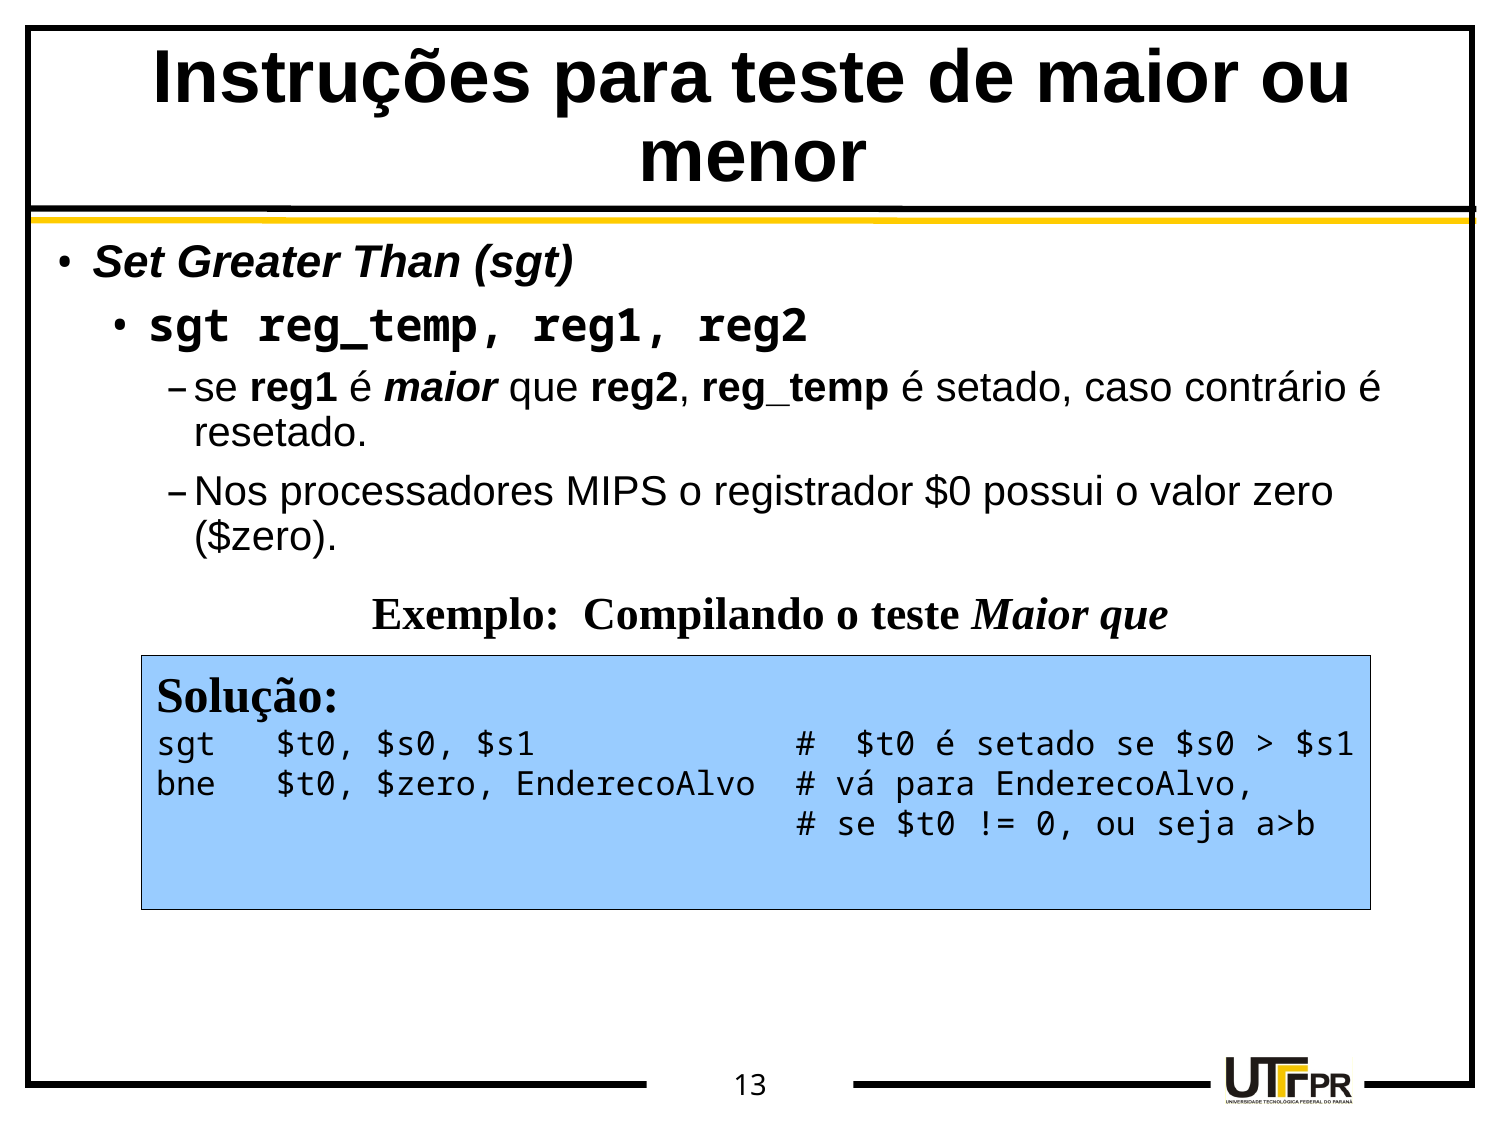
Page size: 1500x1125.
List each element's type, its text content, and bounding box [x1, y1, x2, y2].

text_box Exemplo: Compilando o teste Maior que [282, 575, 1184, 647]
list Set Greater Than (sgt) sgt reg_temp, reg1, reg2 se reg1 é maior que reg2, reg_temp é setado, caso contrário é resetado. Nos processadores MIPS o registrador $0 possui o valor zero ($zero). [41, 231, 1471, 1043]
text_box Solução: sgt $t0, $s0, $s1 # $t0 é setado se $s0 > $s1 bne $t0, $zero, EnderecoAlvo # vá para EnderecoAlvo, # se $t0 != 0, ou seja a>b [141, 655, 1371, 910]
picture [1225, 1057, 1353, 1104]
title Instruções para teste de maior ou menor [29, 28, 1477, 208]
